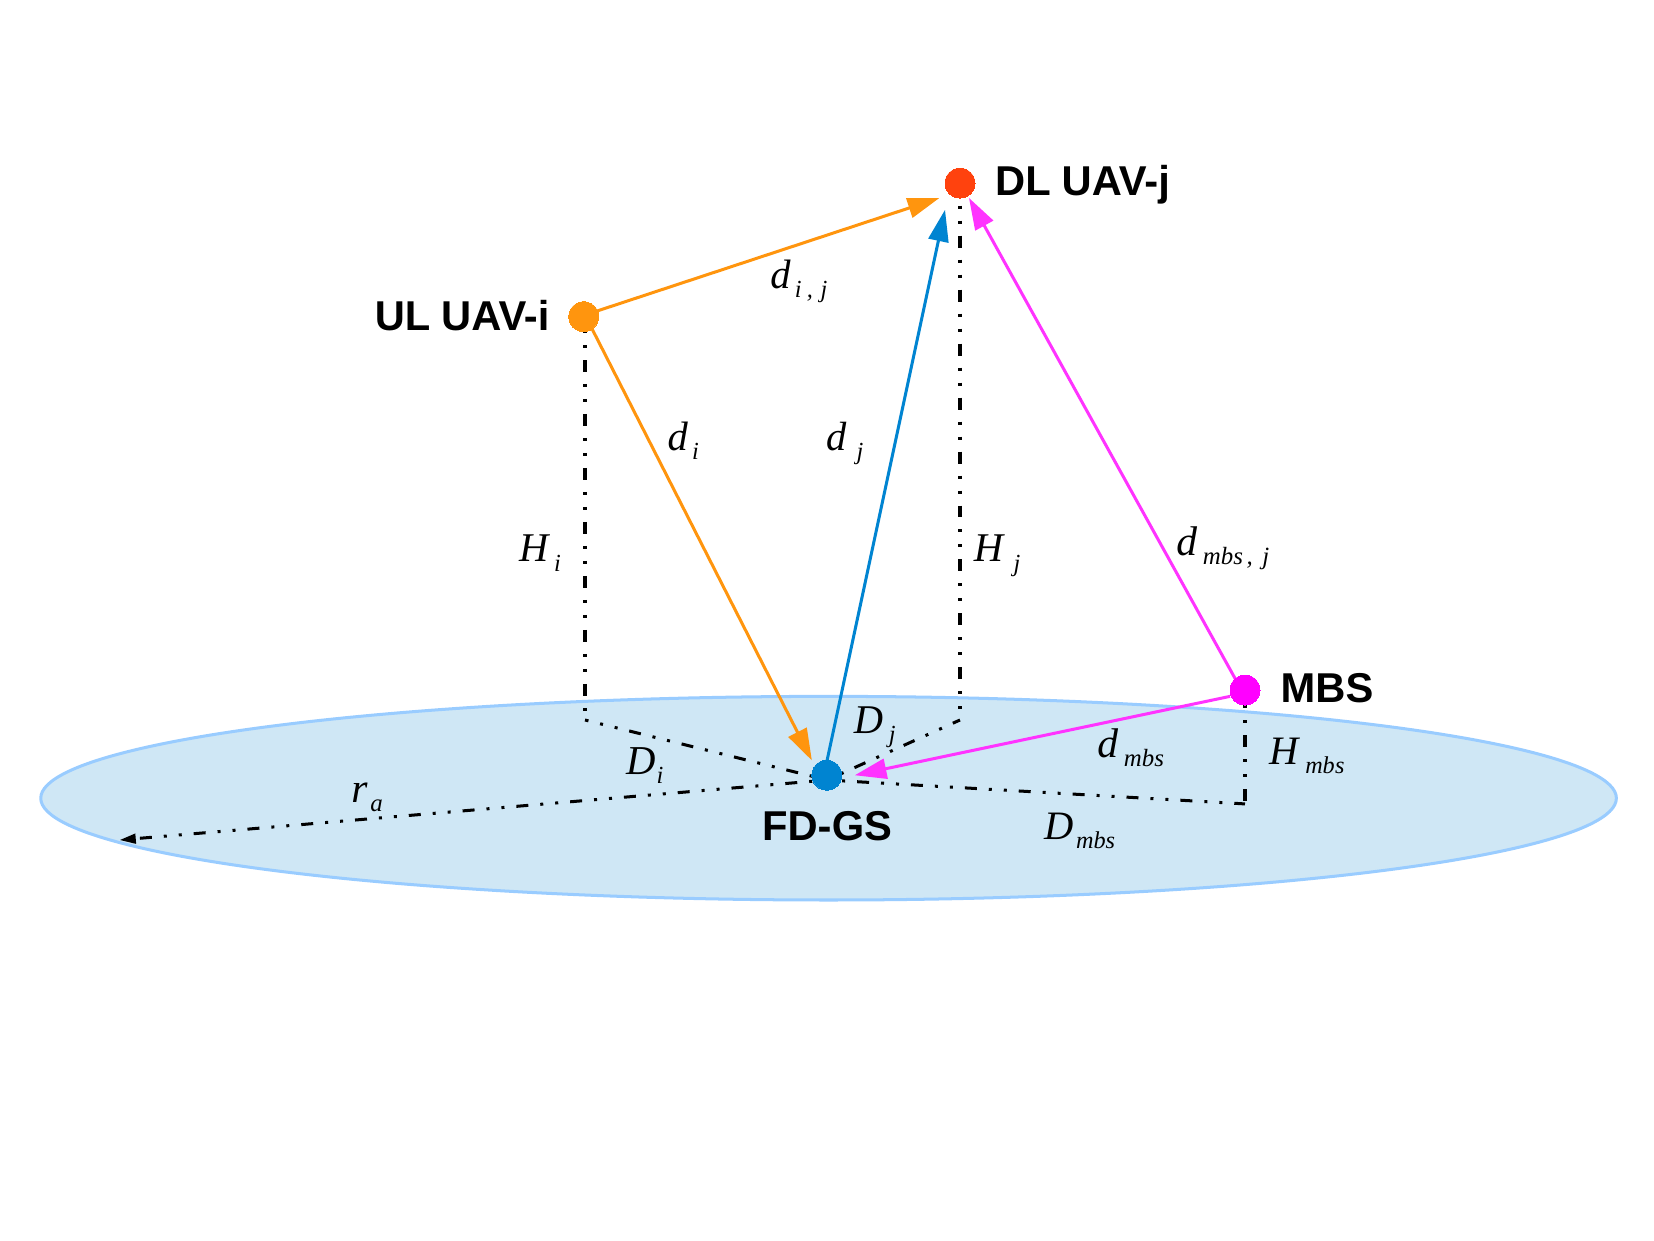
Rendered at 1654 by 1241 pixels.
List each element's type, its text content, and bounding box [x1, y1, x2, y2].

chart [660, 413, 706, 466]
chart [1089, 720, 1171, 773]
text_box [1230, 675, 1261, 706]
chart [1168, 517, 1276, 571]
chart [1035, 803, 1121, 856]
chart [762, 251, 835, 304]
chart [343, 765, 391, 818]
chart [818, 413, 871, 466]
text_box UL UAV-i [360, 285, 565, 348]
text_box FD-GS [747, 795, 907, 858]
text_box [945, 168, 976, 199]
text_box DL UAV-j [980, 150, 1186, 213]
chart [1089, 720, 1105, 724]
chart [964, 525, 1028, 577]
chart [510, 525, 568, 577]
chart [1260, 728, 1350, 781]
text_box [40, 696, 1617, 901]
chart [844, 696, 904, 749]
text_box MBS [1265, 657, 1397, 721]
text_box [568, 301, 599, 332]
chart [616, 737, 671, 791]
